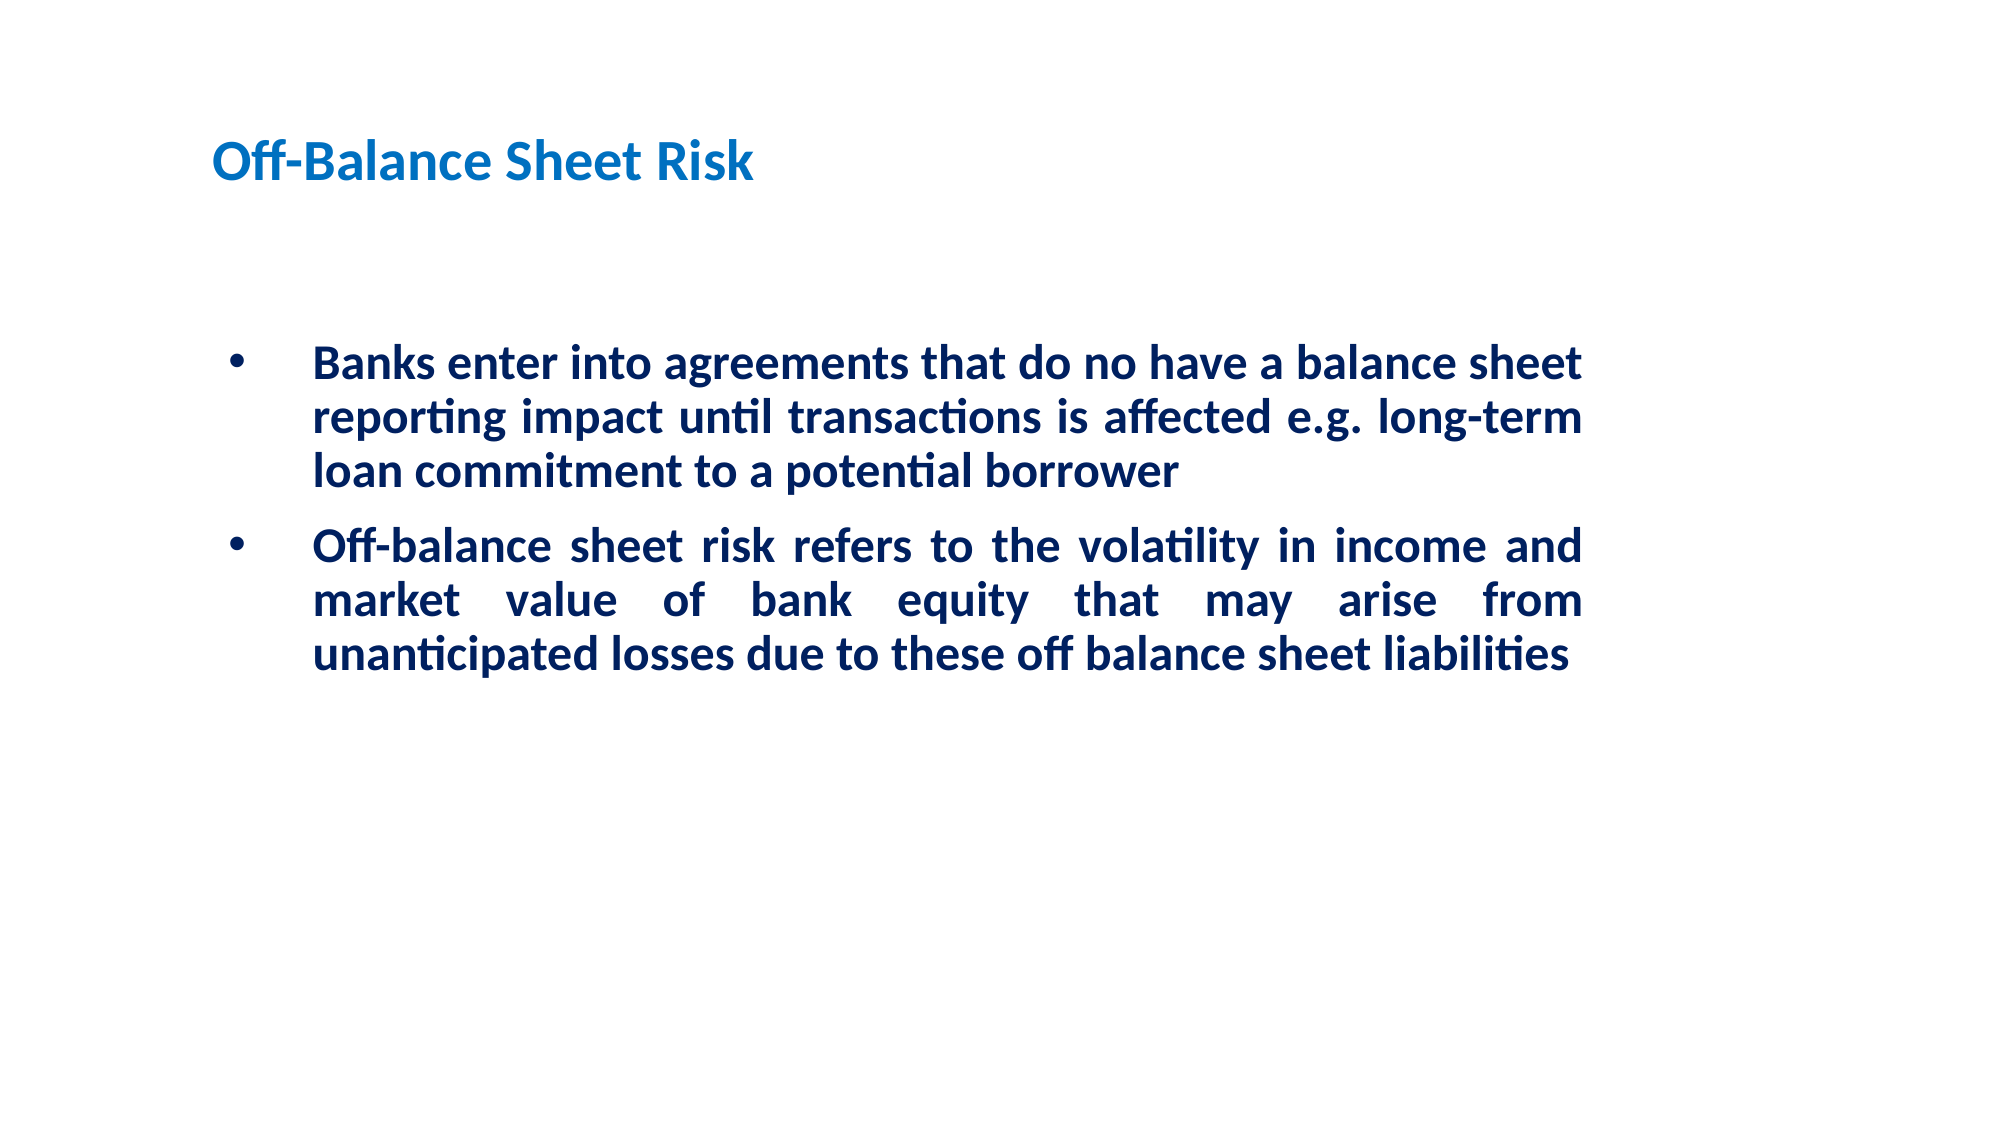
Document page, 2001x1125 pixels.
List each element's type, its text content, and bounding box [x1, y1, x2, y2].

list [76, 316, 1622, 911]
text_box Banks enter into agreements that do no have a balance sheet reporting impact until transactions is affected e.g. long-term loan commitment to a potential borrower Off-balance sheet risk refers to the volatility in income and market value of bank equity that may arise from unanticipated losses due to these off balance sheet liabilities [53, 328, 1599, 924]
text_box Off-Balance Sheet Risk [197, 114, 1724, 200]
